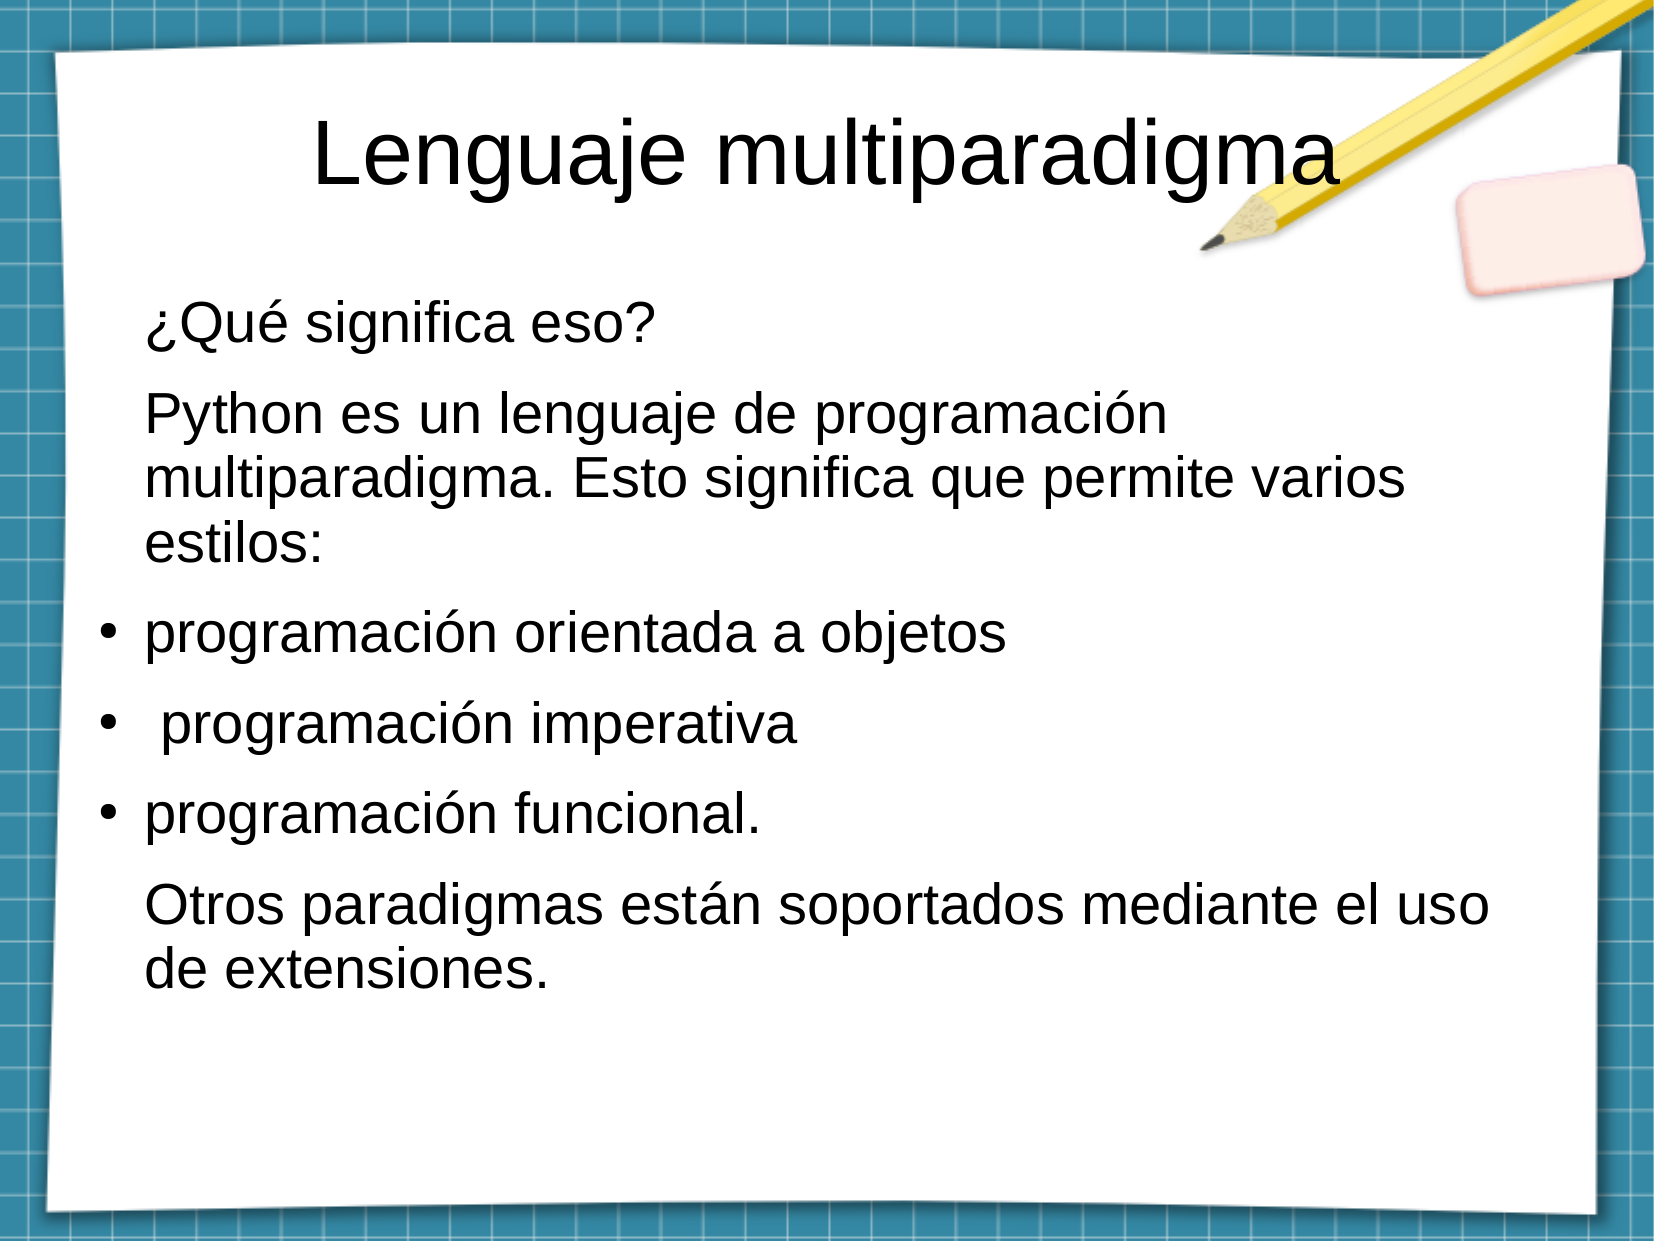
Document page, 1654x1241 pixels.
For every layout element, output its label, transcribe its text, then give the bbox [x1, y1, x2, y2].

picture [0, 0, 1654, 1241]
list ¿Qué significa eso? Python es un lenguaje de programación multiparadigma. Esto significa que permite varios estilos: programación orientada a objetos programación imperativa programación funcional. Otros paradigmas están soportados mediante el uso de extensiones. [82, 290, 1571, 1010]
title Lenguaje multiparadigma [82, 49, 1571, 257]
